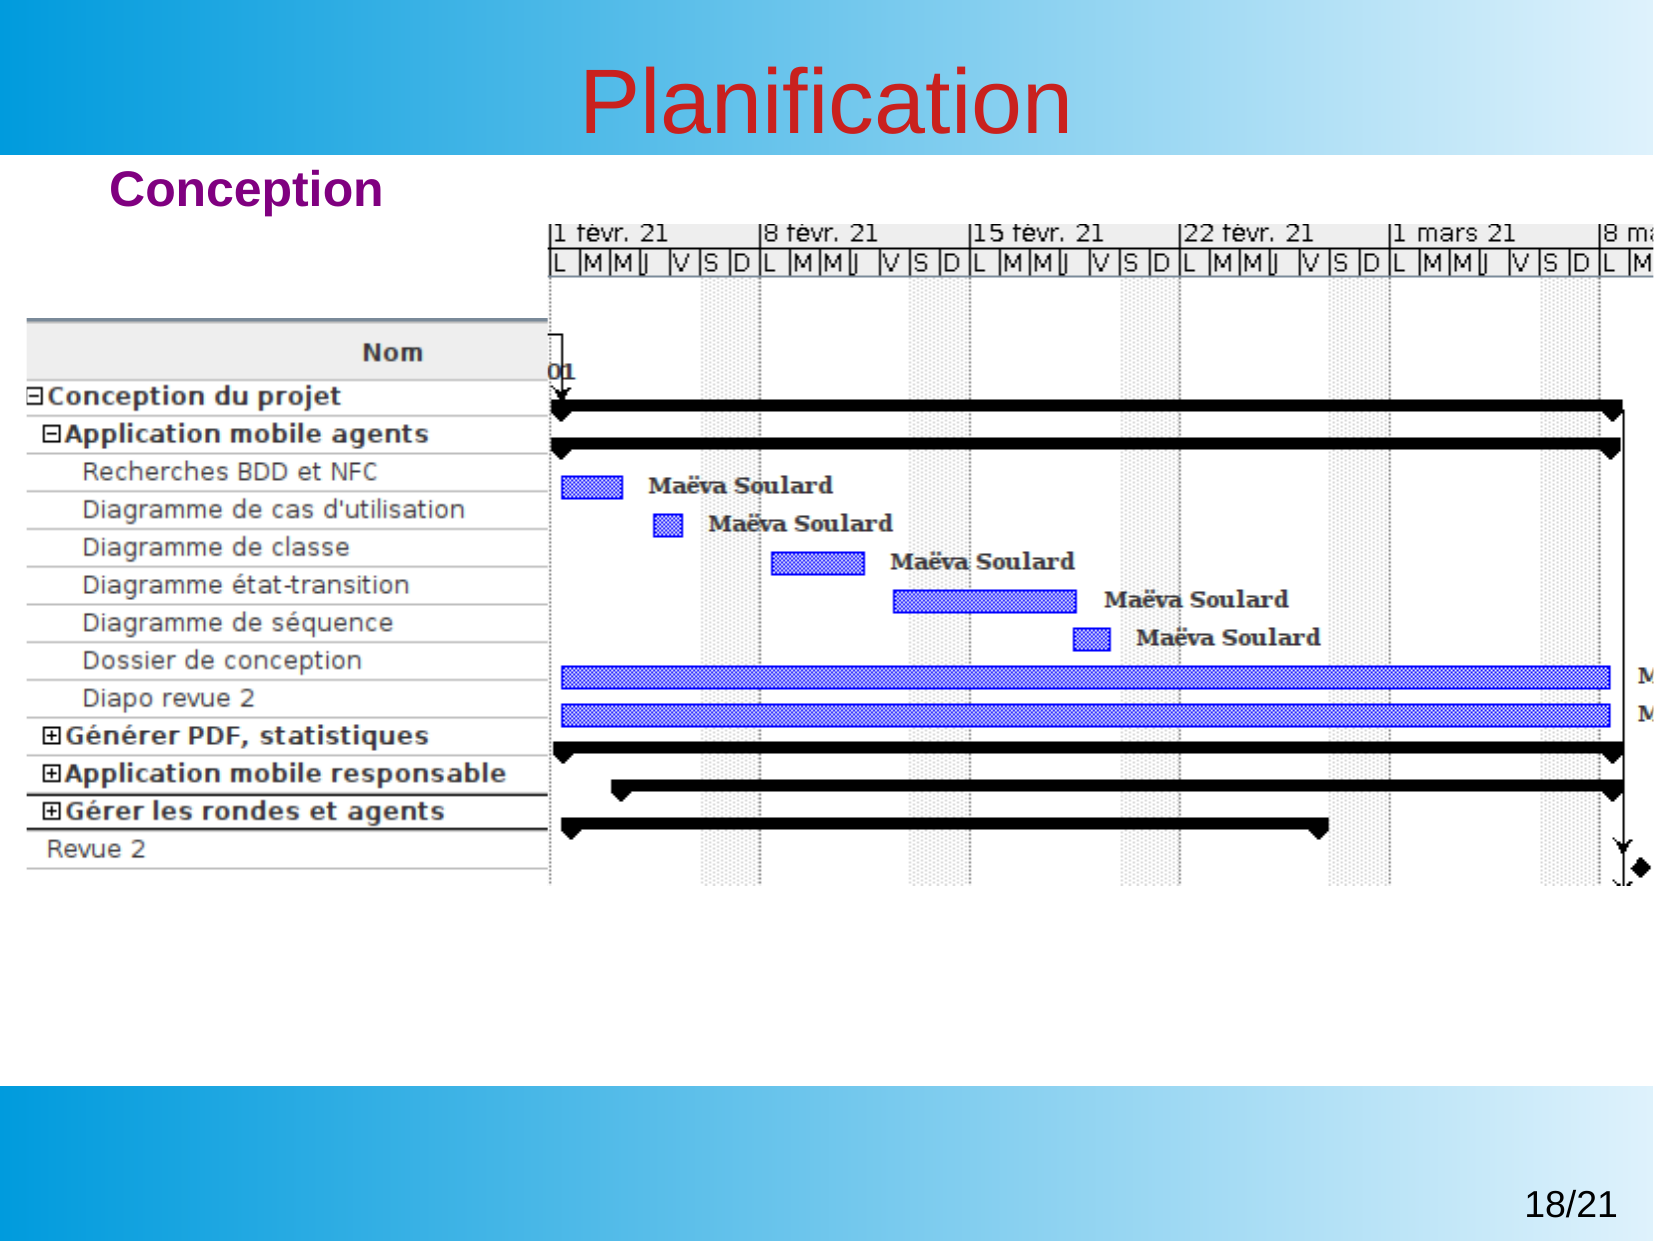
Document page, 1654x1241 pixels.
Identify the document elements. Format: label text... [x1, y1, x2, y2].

text_box <numéro>/21 [1509, 1175, 1654, 1241]
text_box Conception [94, 154, 804, 225]
picture [26, 224, 1654, 886]
title Planification [82, 49, 1571, 155]
